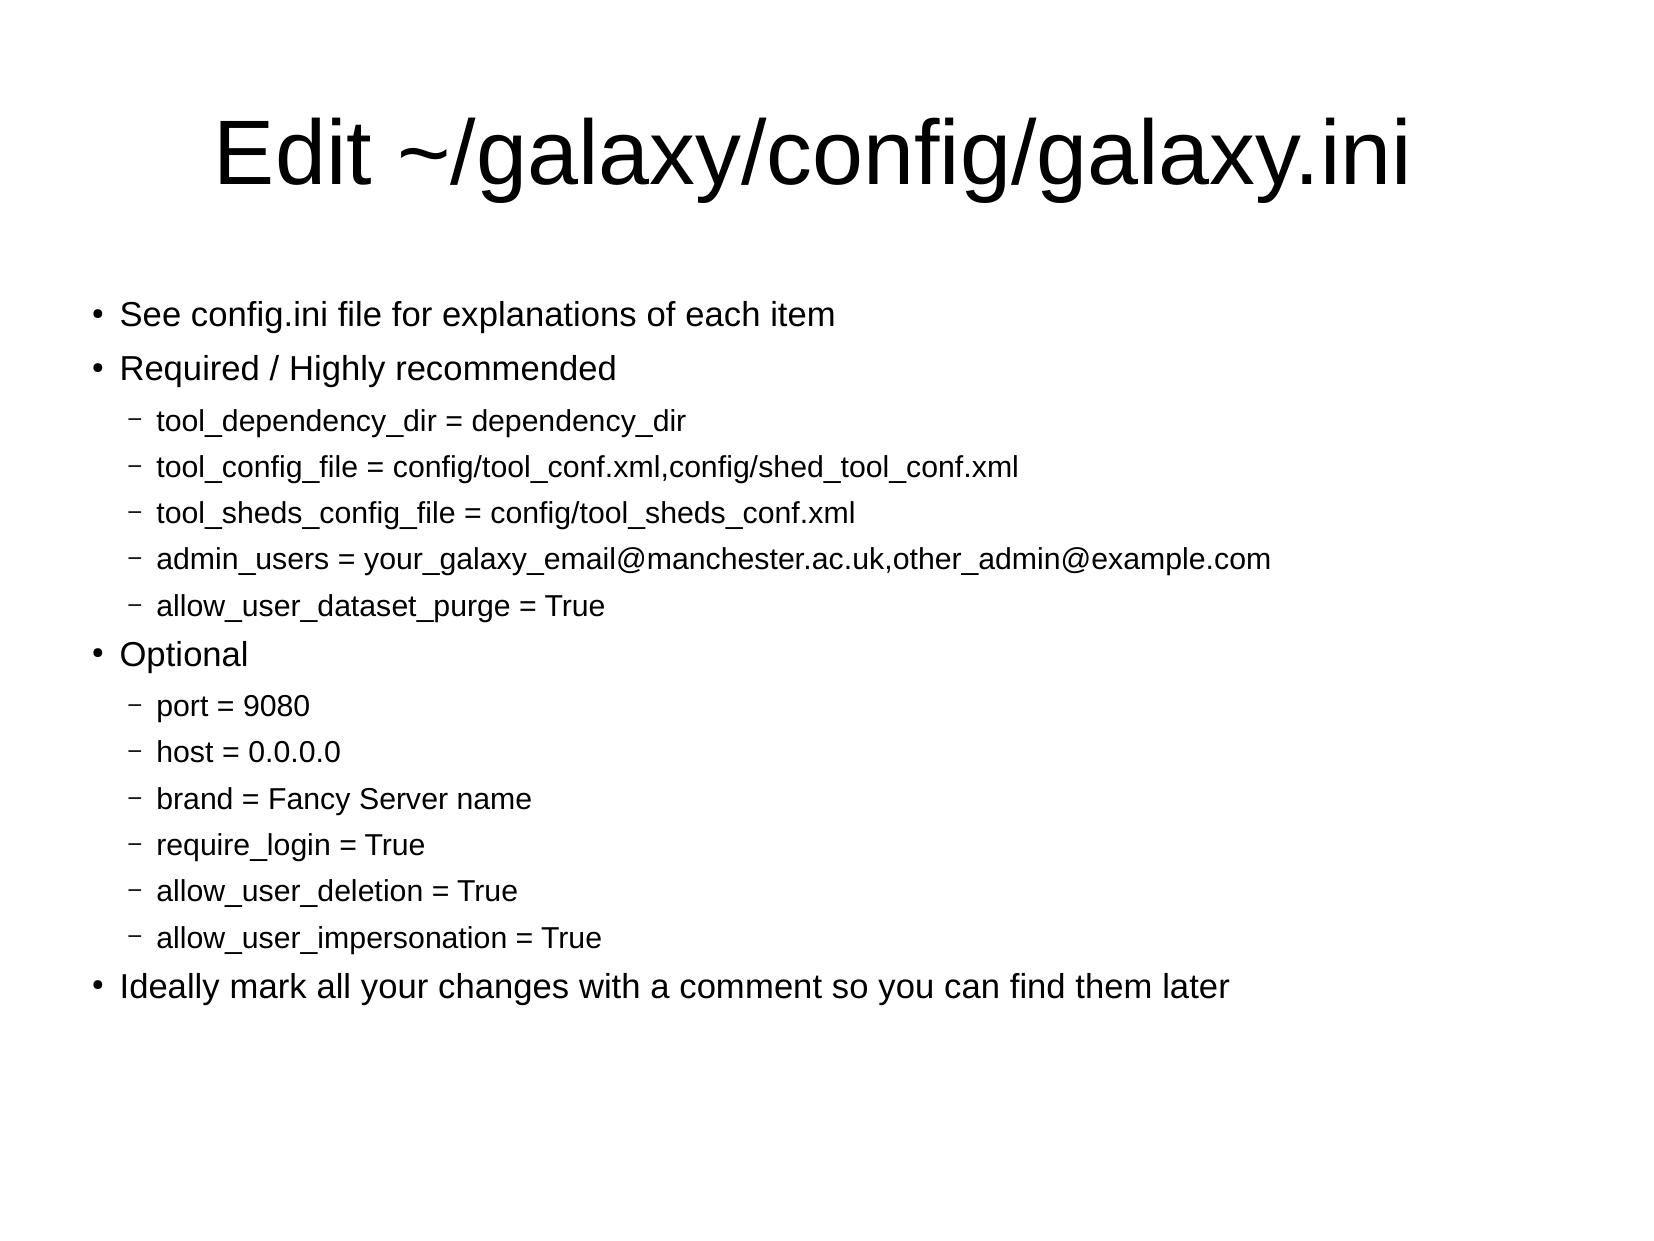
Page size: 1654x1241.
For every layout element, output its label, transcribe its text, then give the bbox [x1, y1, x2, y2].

list See config.ini file for explanations of each item Required / Highly recommended tool_dependency_dir = dependency_dir tool_config_file = config/tool_conf.xml,config/shed_tool_conf.xml tool_sheds_config_file = config/tool_sheds_conf.xml admin_users = your_galaxy_email@manchester.ac.uk,other_admin@example.com allow_user_dataset_purge = True Optional port = 9080 host = 0.0.0.0 brand = Fancy Server name require_login = True allow_user_deletion = True allow_user_impersonation = True Ideally mark all your changes with a comment so you can find them later [82, 295, 1571, 1015]
title Edit ~/galaxy/config/galaxy.ini [82, 49, 1571, 257]
